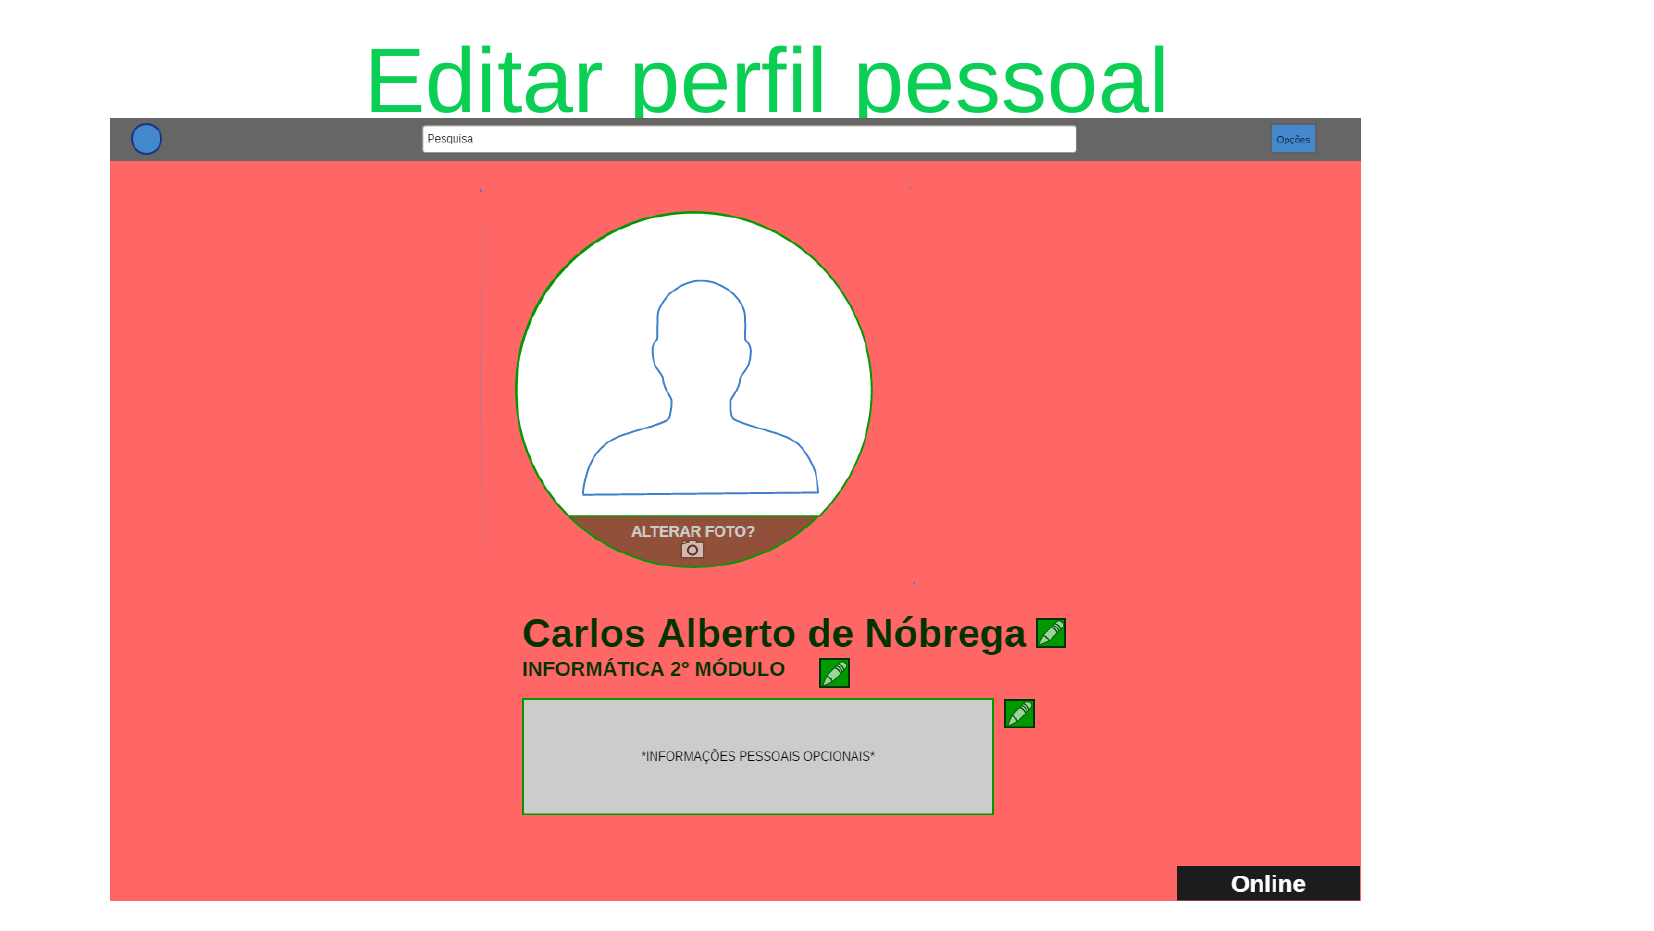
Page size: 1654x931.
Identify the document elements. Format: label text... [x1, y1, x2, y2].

text_box Editar perfil pessoal [23, 0, 1512, 154]
picture [110, 118, 1361, 901]
